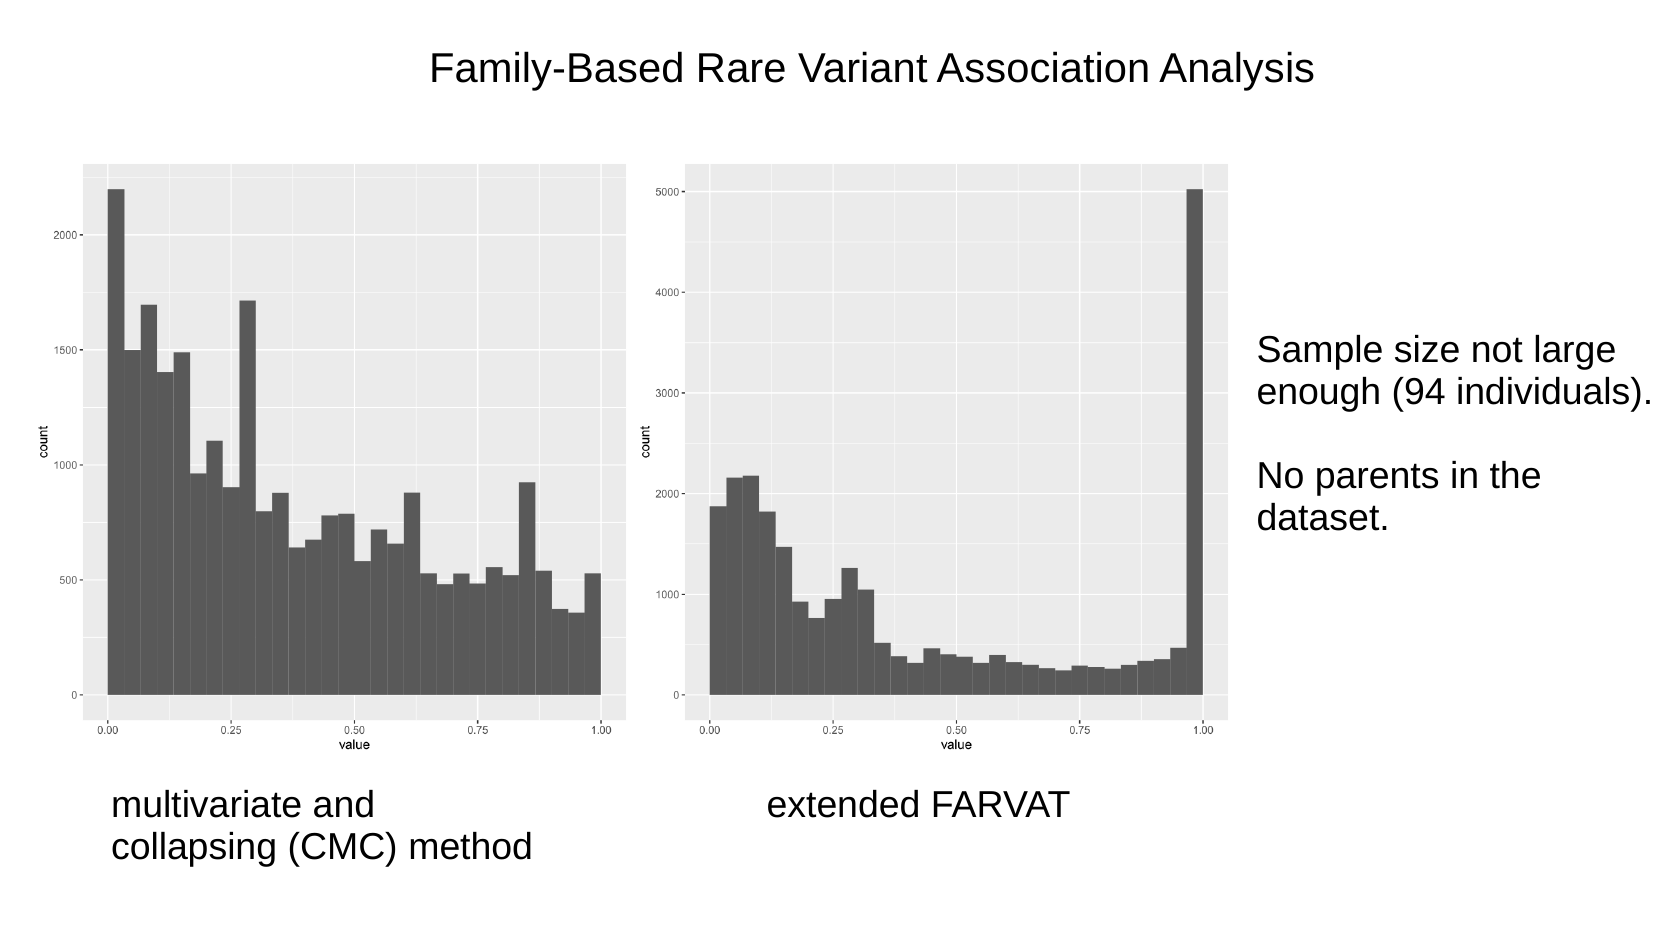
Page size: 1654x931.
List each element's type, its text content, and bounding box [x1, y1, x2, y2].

text_box Family-Based Rare Variant Association Analysis [414, 37, 1351, 146]
text_box Sample size not large enough (94 individuals). No parents in the dataset. [1241, 320, 1654, 546]
picture [633, 157, 1234, 758]
picture [31, 157, 632, 758]
text_box multivariate and collapsing (CMC) method [96, 775, 563, 917]
text_box extended FARVAT [751, 775, 1219, 917]
